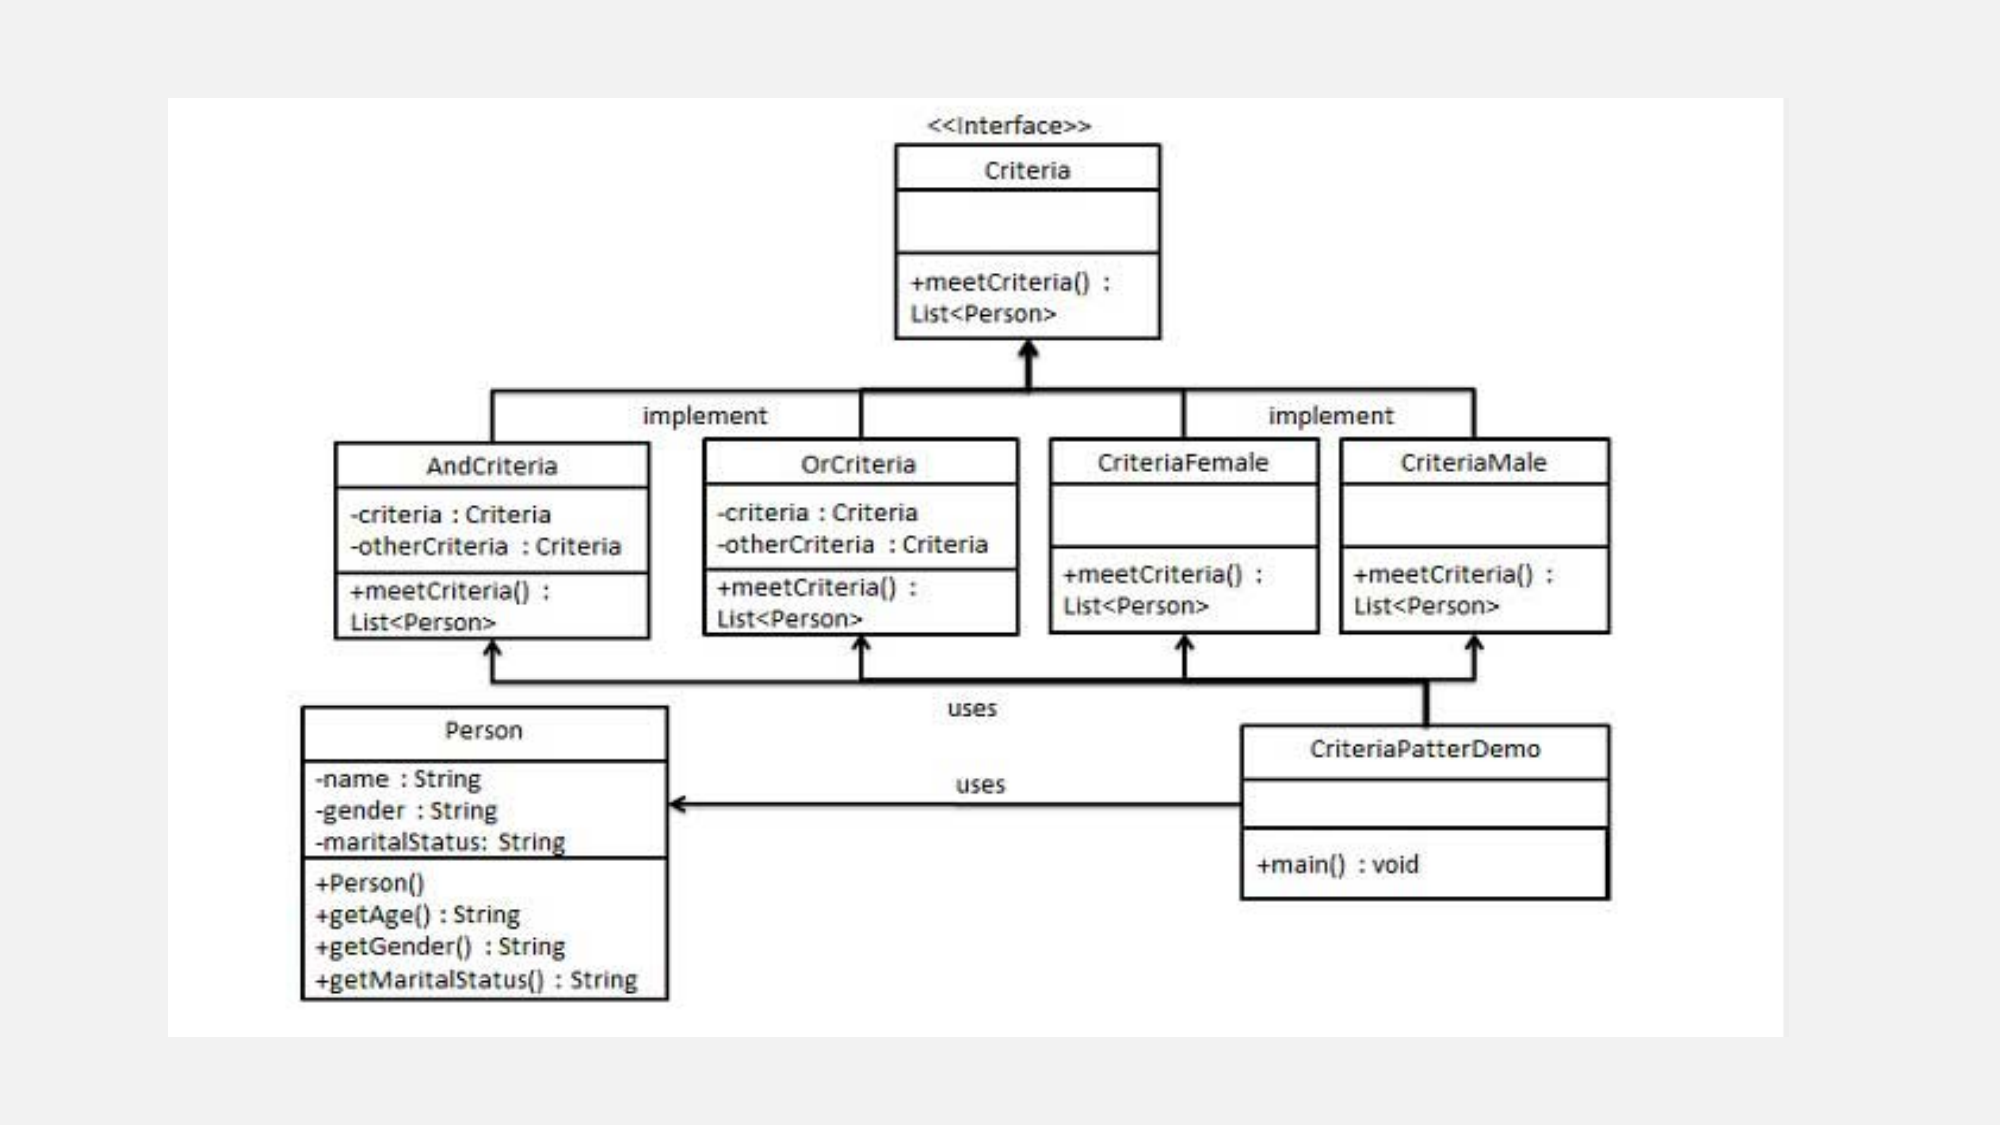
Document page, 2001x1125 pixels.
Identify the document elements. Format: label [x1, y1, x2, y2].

picture [168, 98, 1789, 1038]
